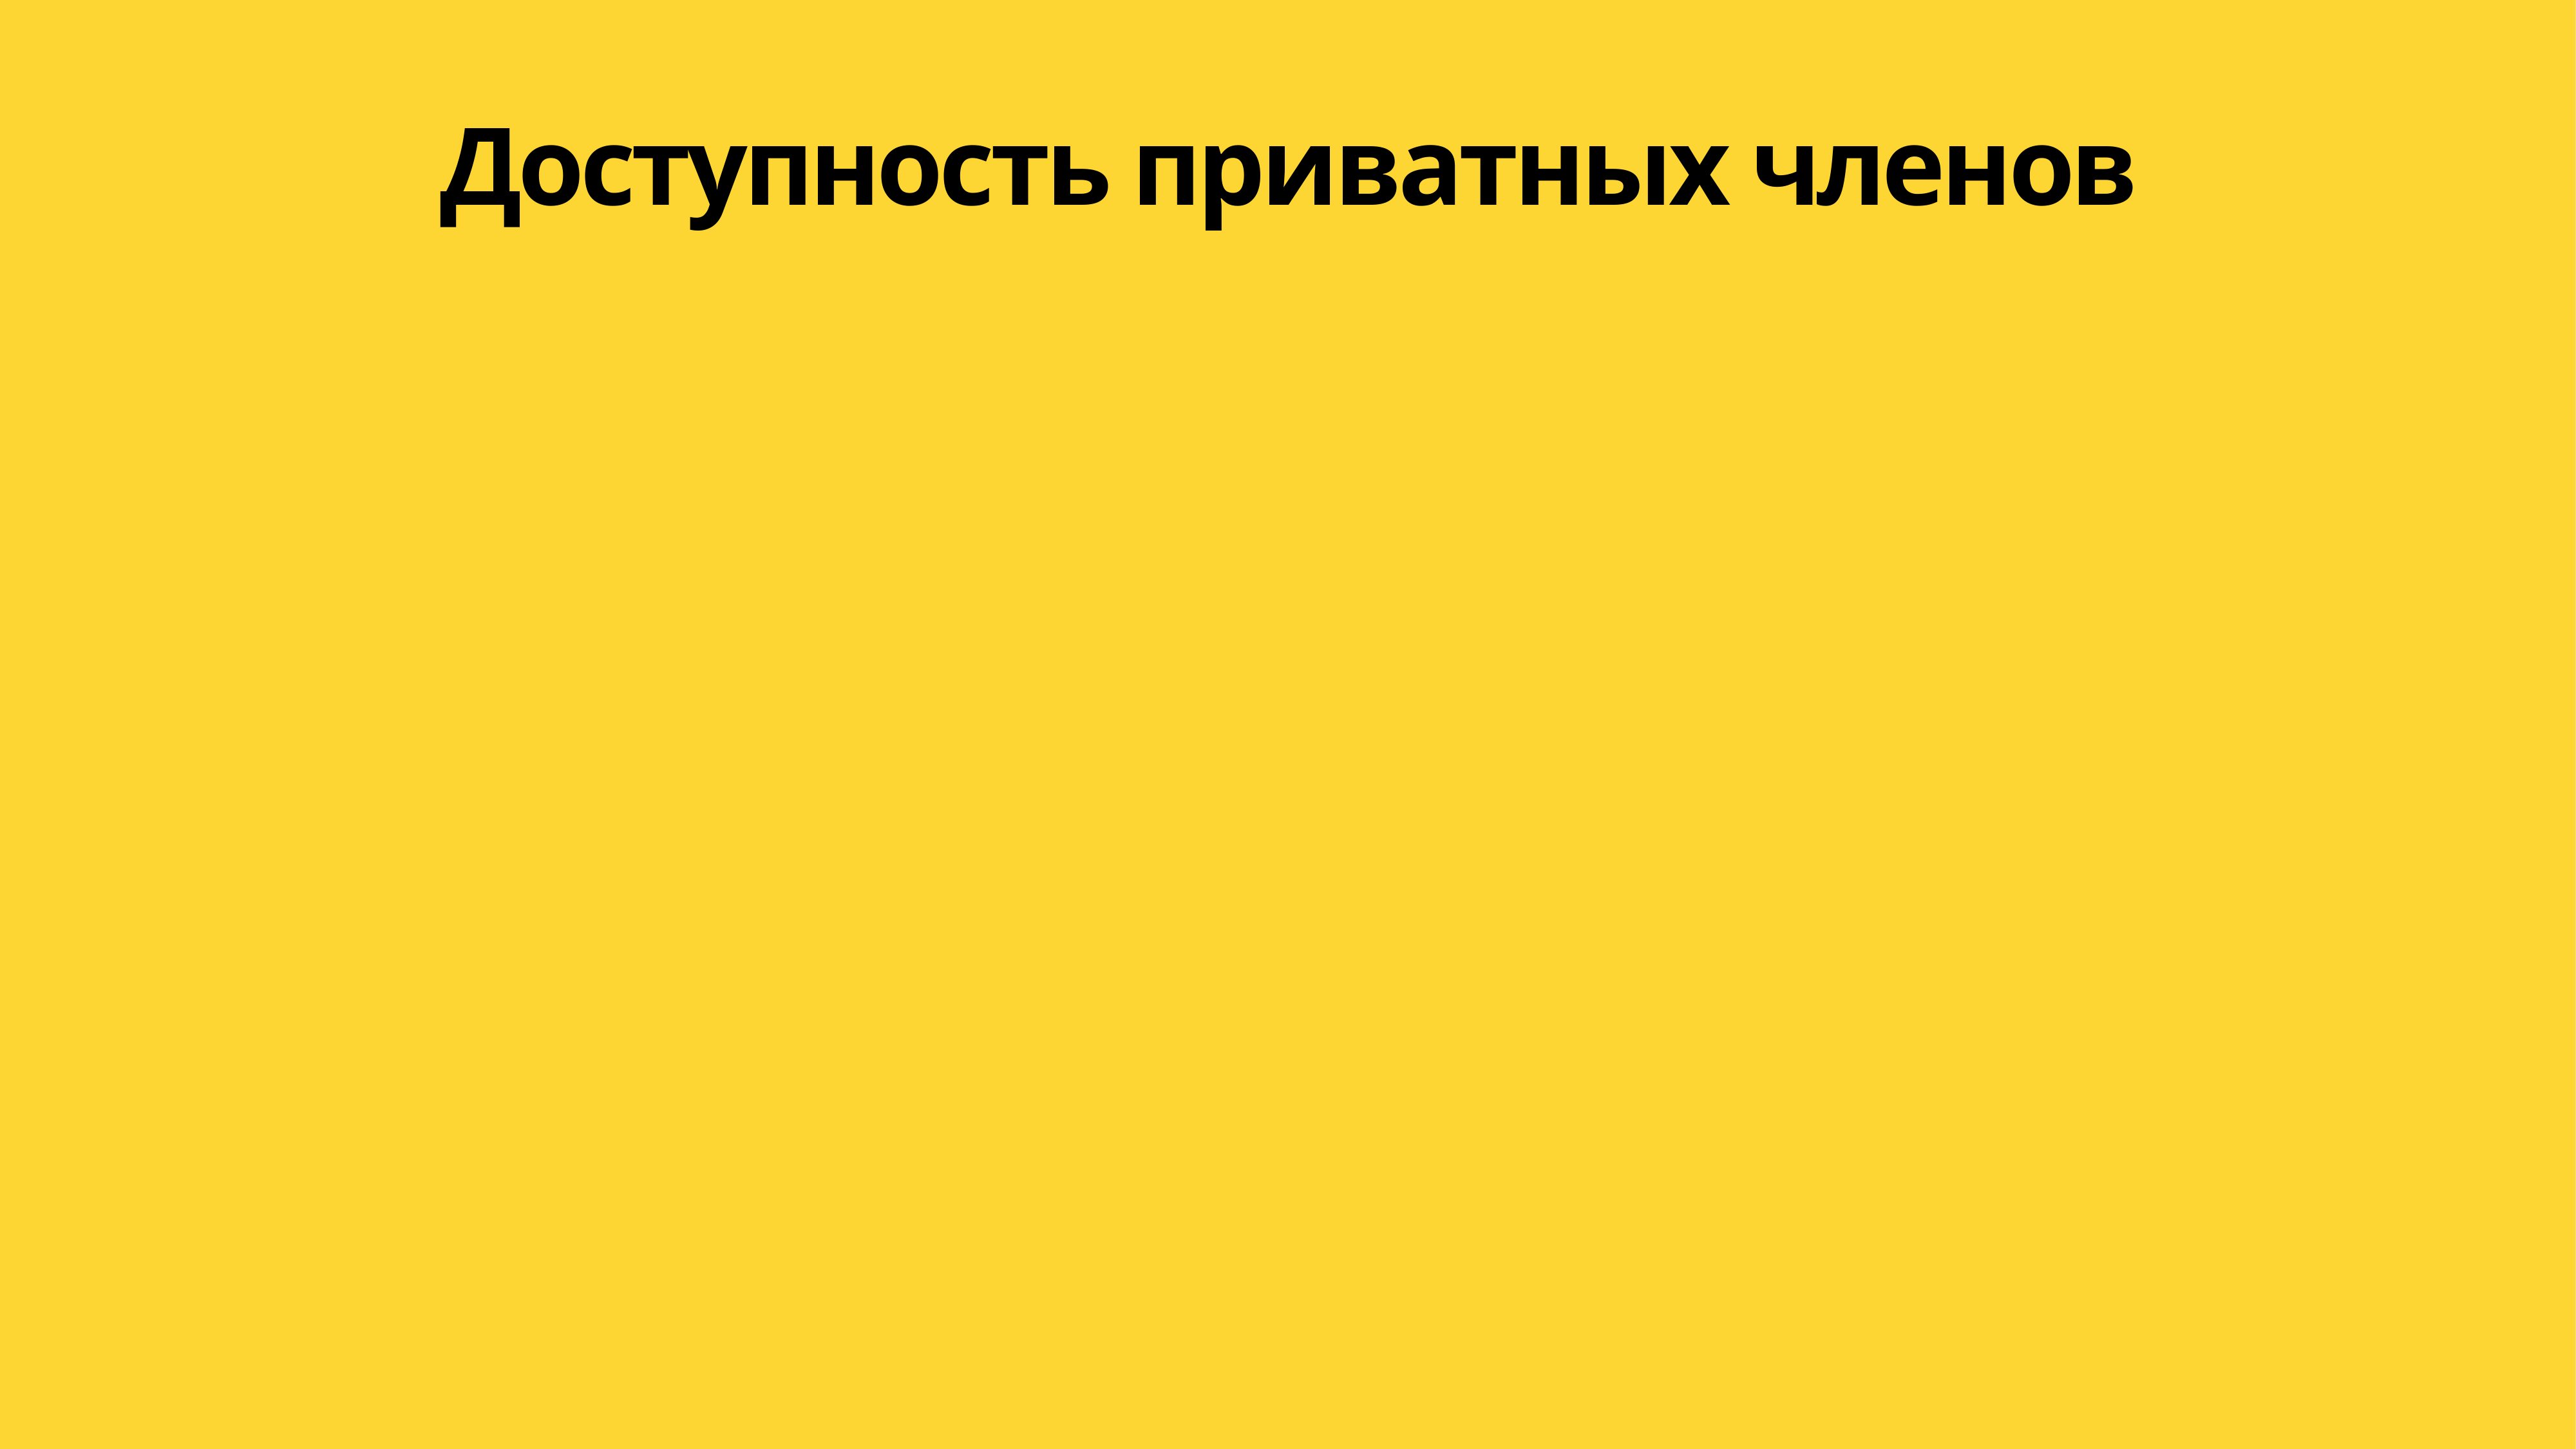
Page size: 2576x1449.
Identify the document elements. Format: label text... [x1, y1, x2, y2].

title Доступность приватных членов [106, 101, 2473, 228]
